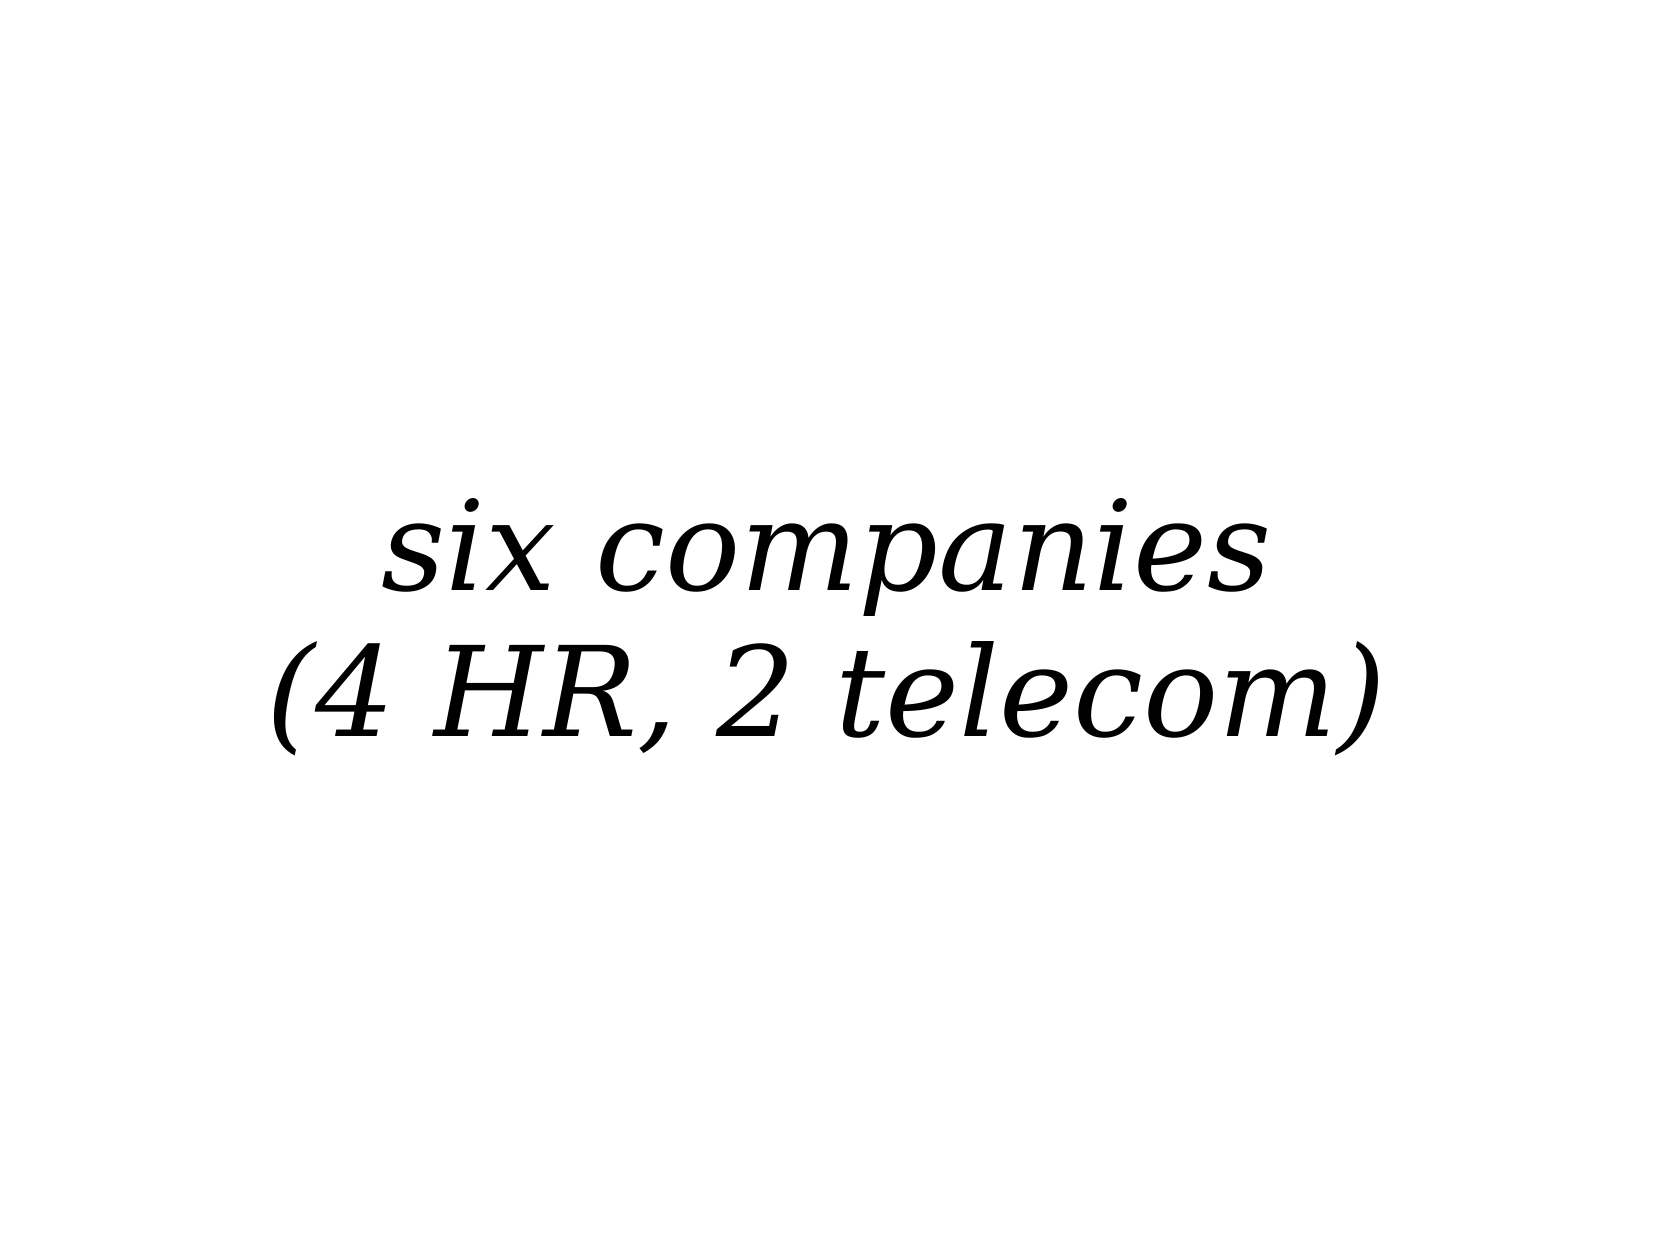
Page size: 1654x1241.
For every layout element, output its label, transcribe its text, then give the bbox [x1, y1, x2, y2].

text_box six companies (4 HR, 2 telecom) [0, 0, 1654, 1241]
